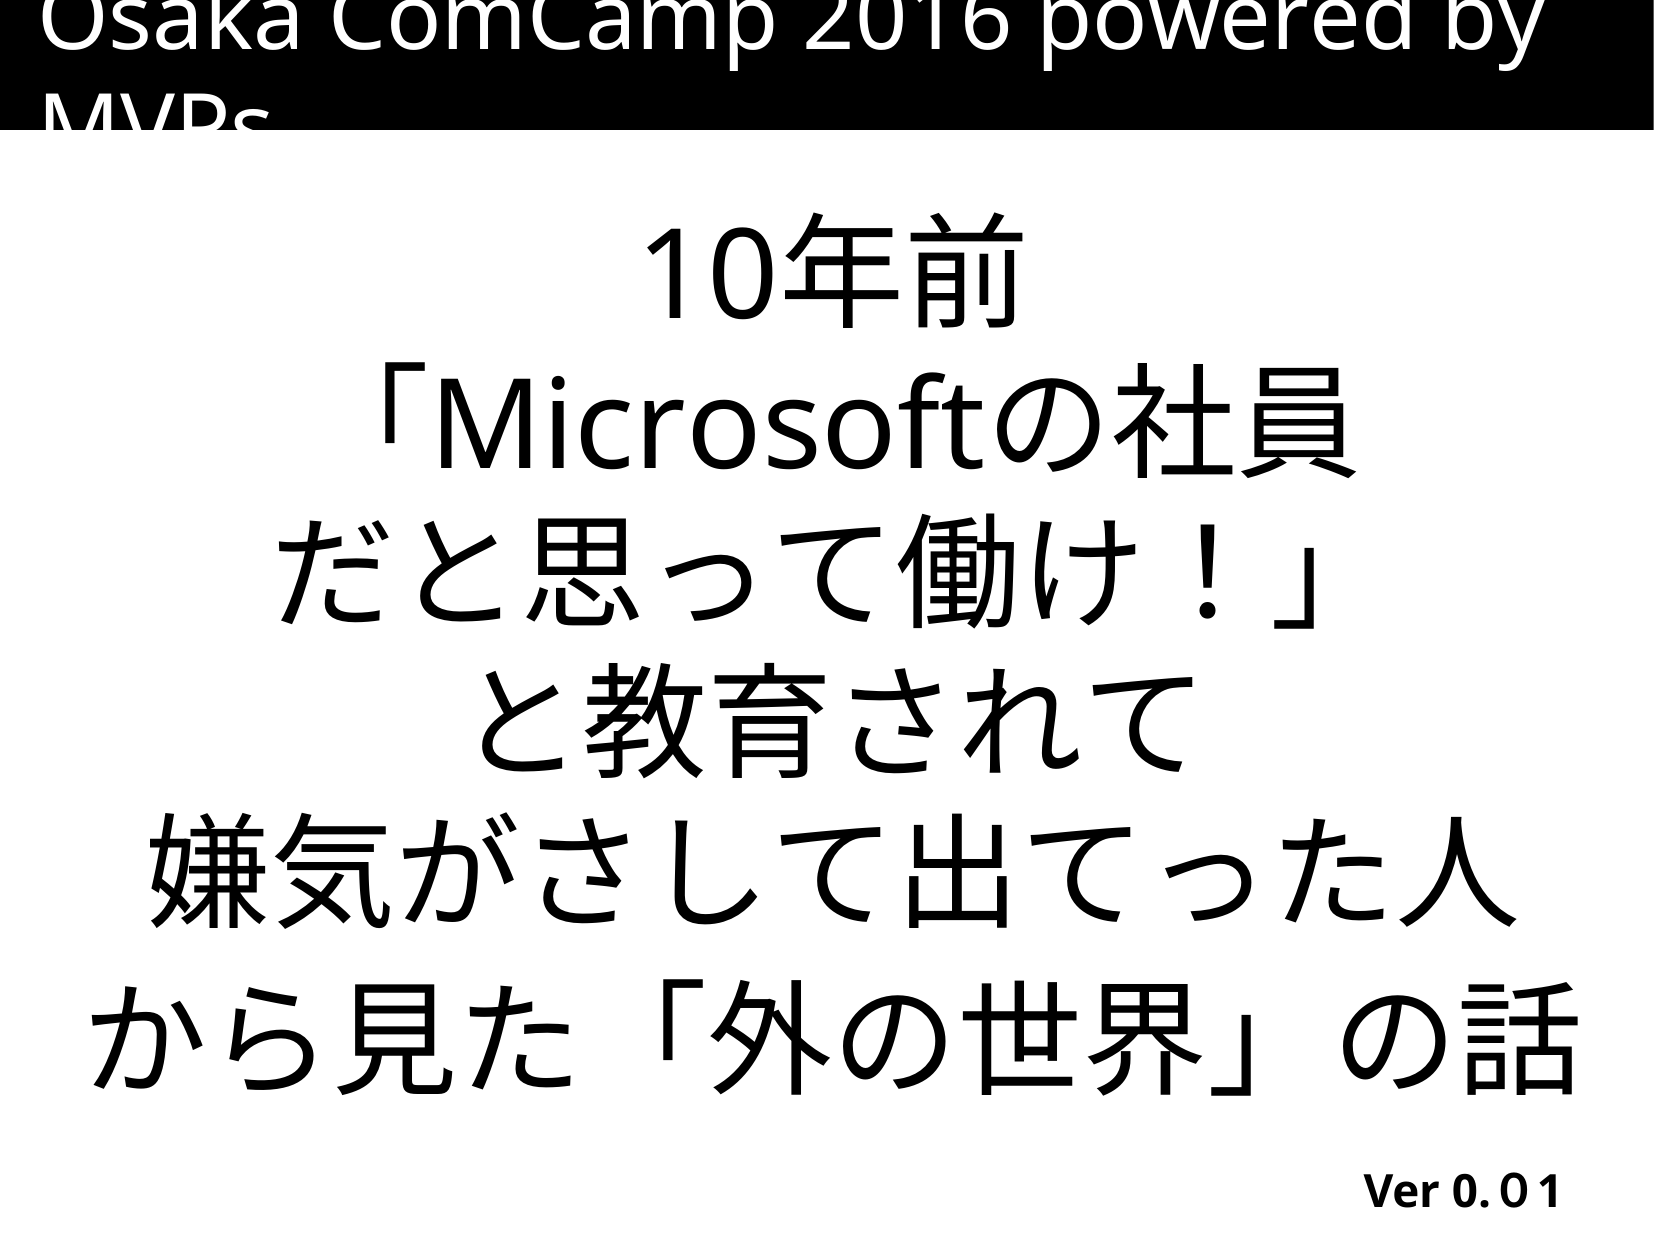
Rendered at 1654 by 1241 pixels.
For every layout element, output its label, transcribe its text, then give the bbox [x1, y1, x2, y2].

text_box 10年前 「Microsoftの社員 だと思って働け！」 と教育されて 嫌気がさして出てった人 から見た「外の世界」の話 [76, 139, 1589, 1165]
text_box Ver 0.０1 [1348, 1147, 1620, 1214]
title Osaka ComCamp 2016 powered by MVPs [22, 2, 1653, 133]
